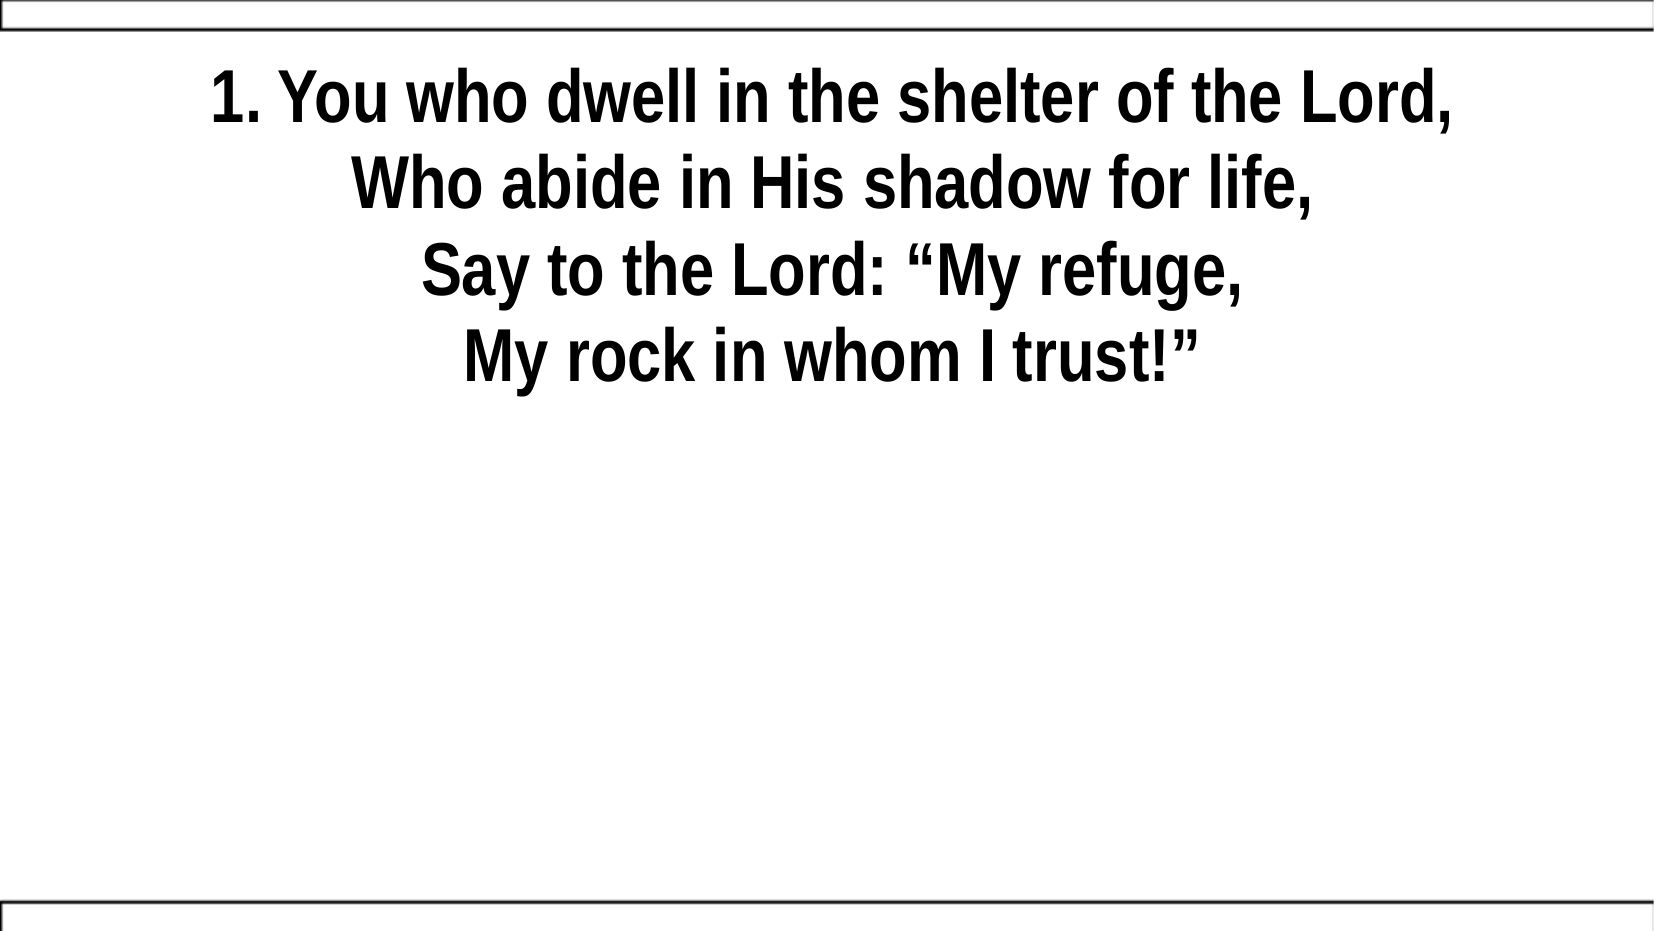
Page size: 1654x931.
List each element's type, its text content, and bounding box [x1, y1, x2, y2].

text_box 1. You who dwell in the shelter of the Lord, Who abide in His shadow for life, Say to the Lord: “My refuge, My rock in whom I trust!” [75, 45, 1591, 436]
picture [0, 0, 1654, 931]
